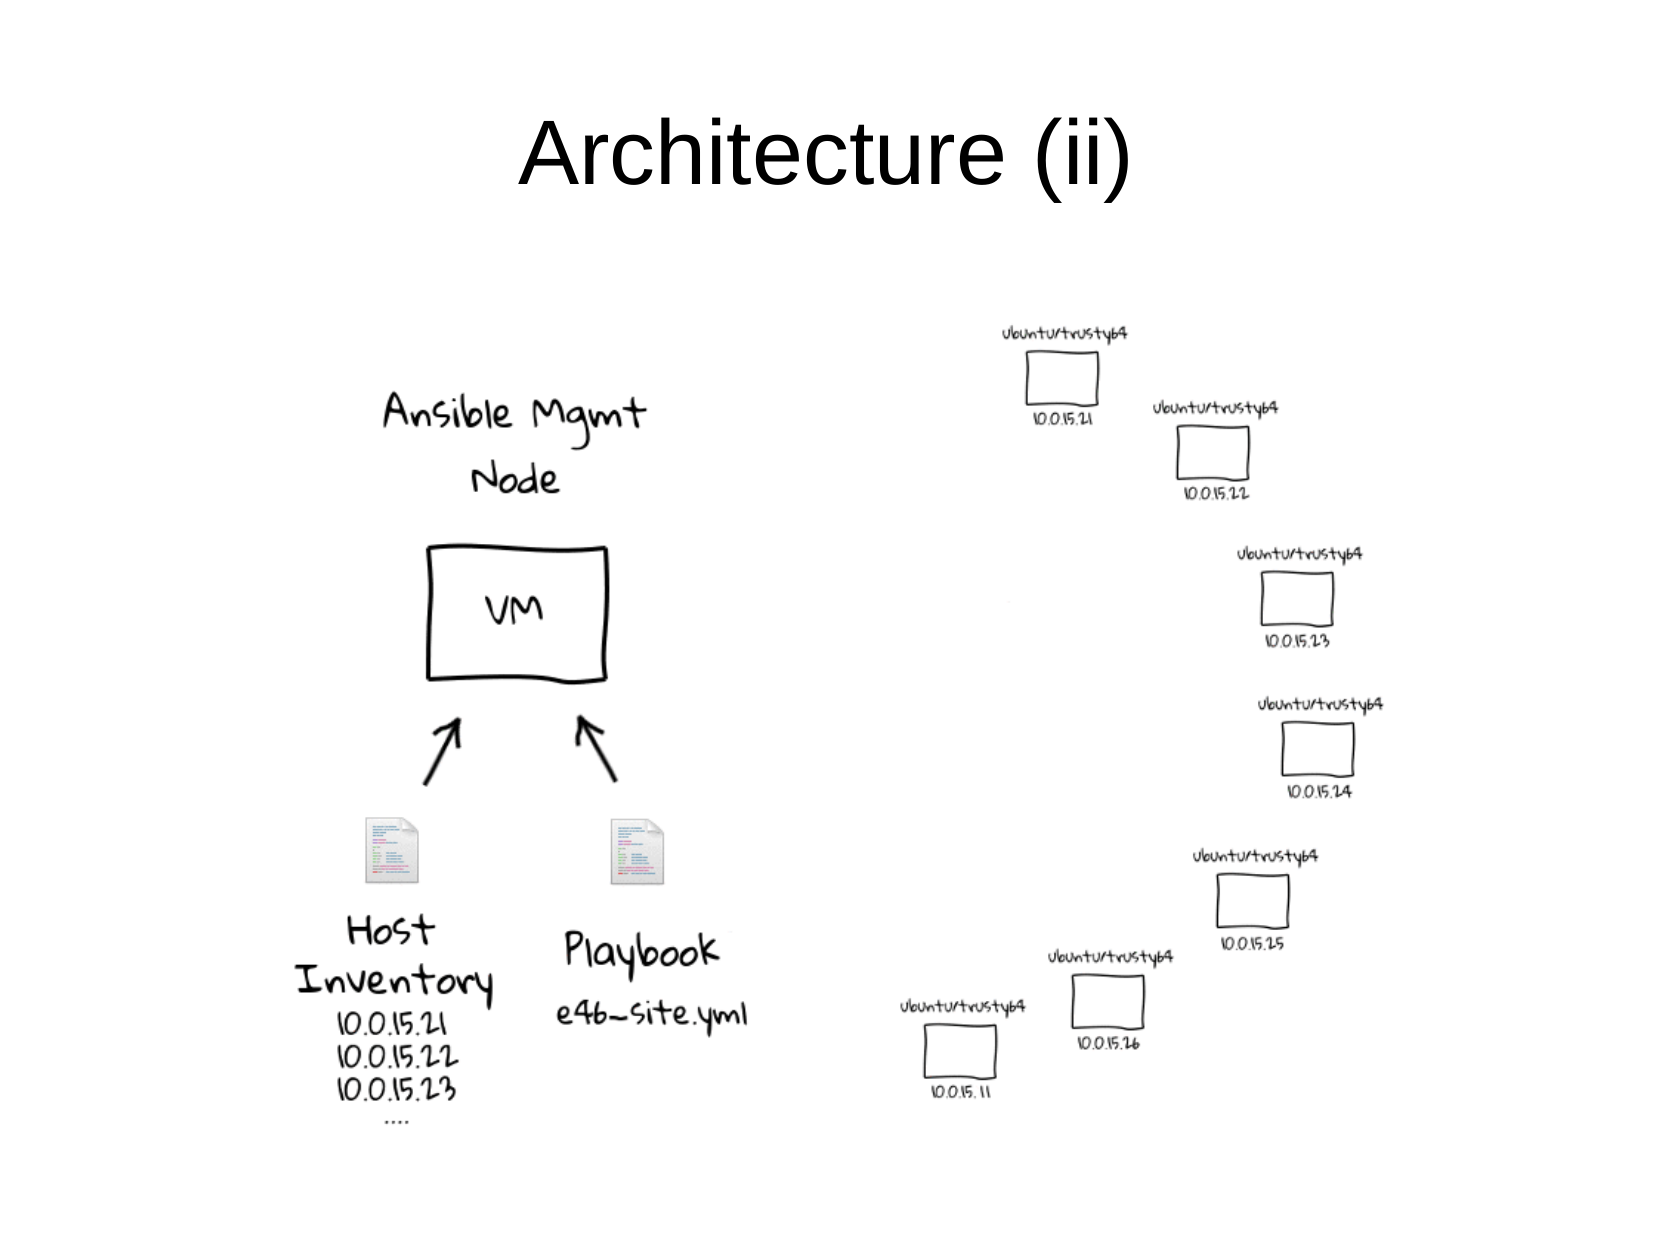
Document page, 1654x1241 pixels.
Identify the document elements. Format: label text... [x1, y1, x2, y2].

title Architecture (ii) [82, 49, 1571, 257]
picture [141, 270, 1560, 1146]
